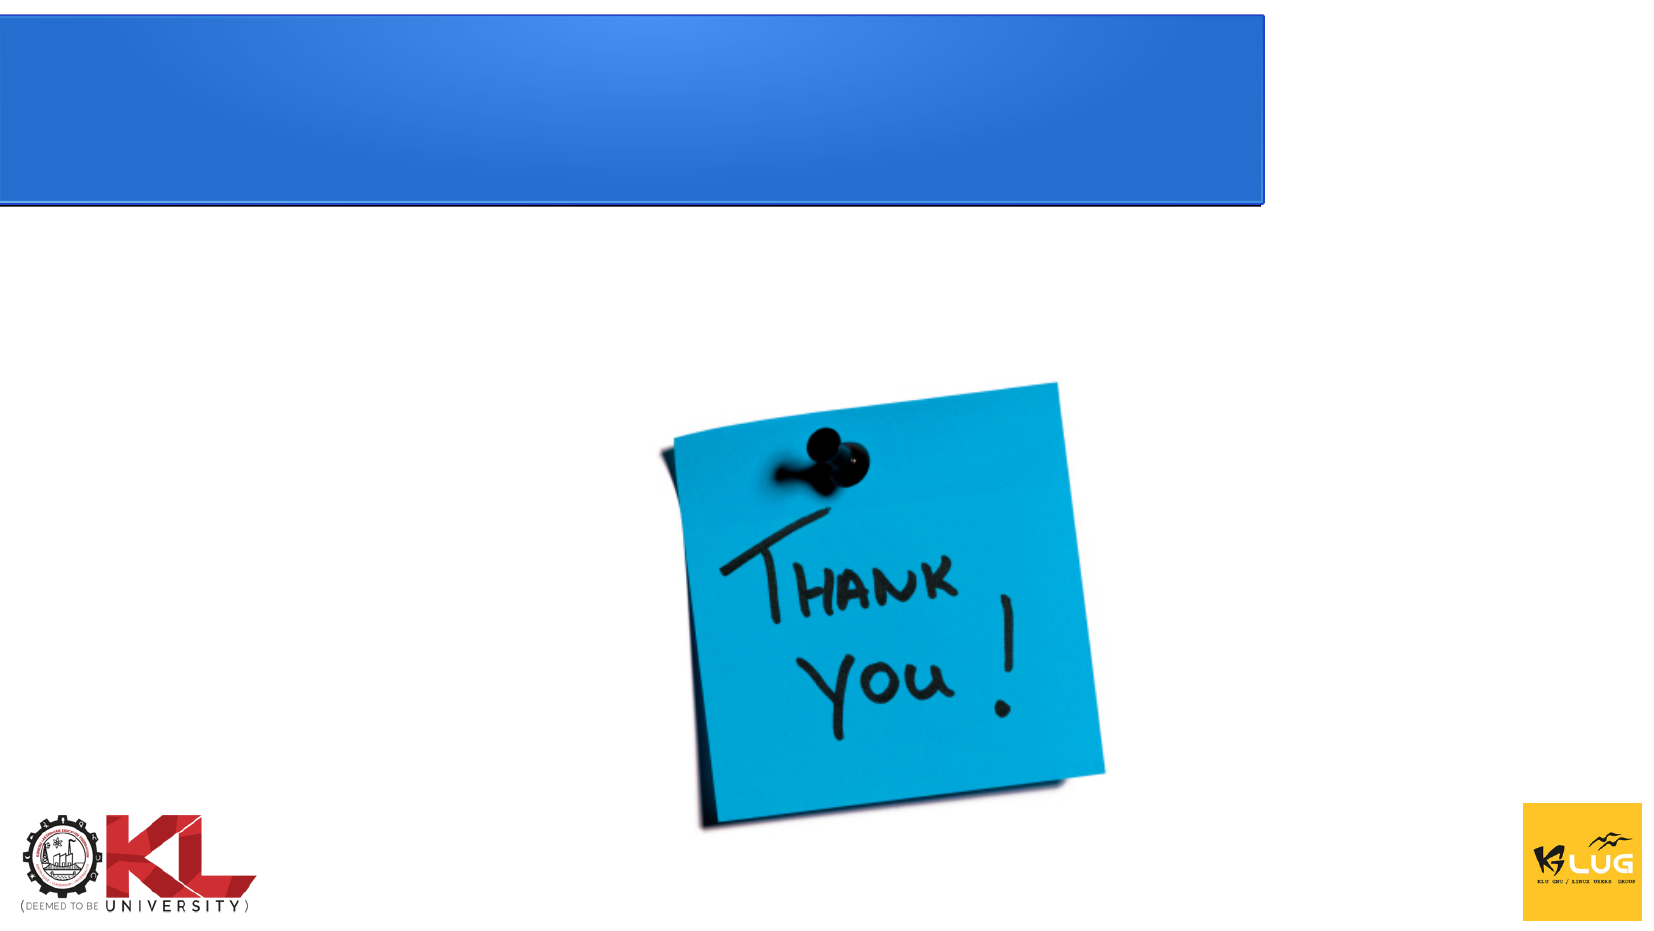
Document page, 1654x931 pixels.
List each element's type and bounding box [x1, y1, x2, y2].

picture [649, 377, 1111, 842]
picture [10, 803, 260, 922]
picture [1523, 803, 1642, 922]
